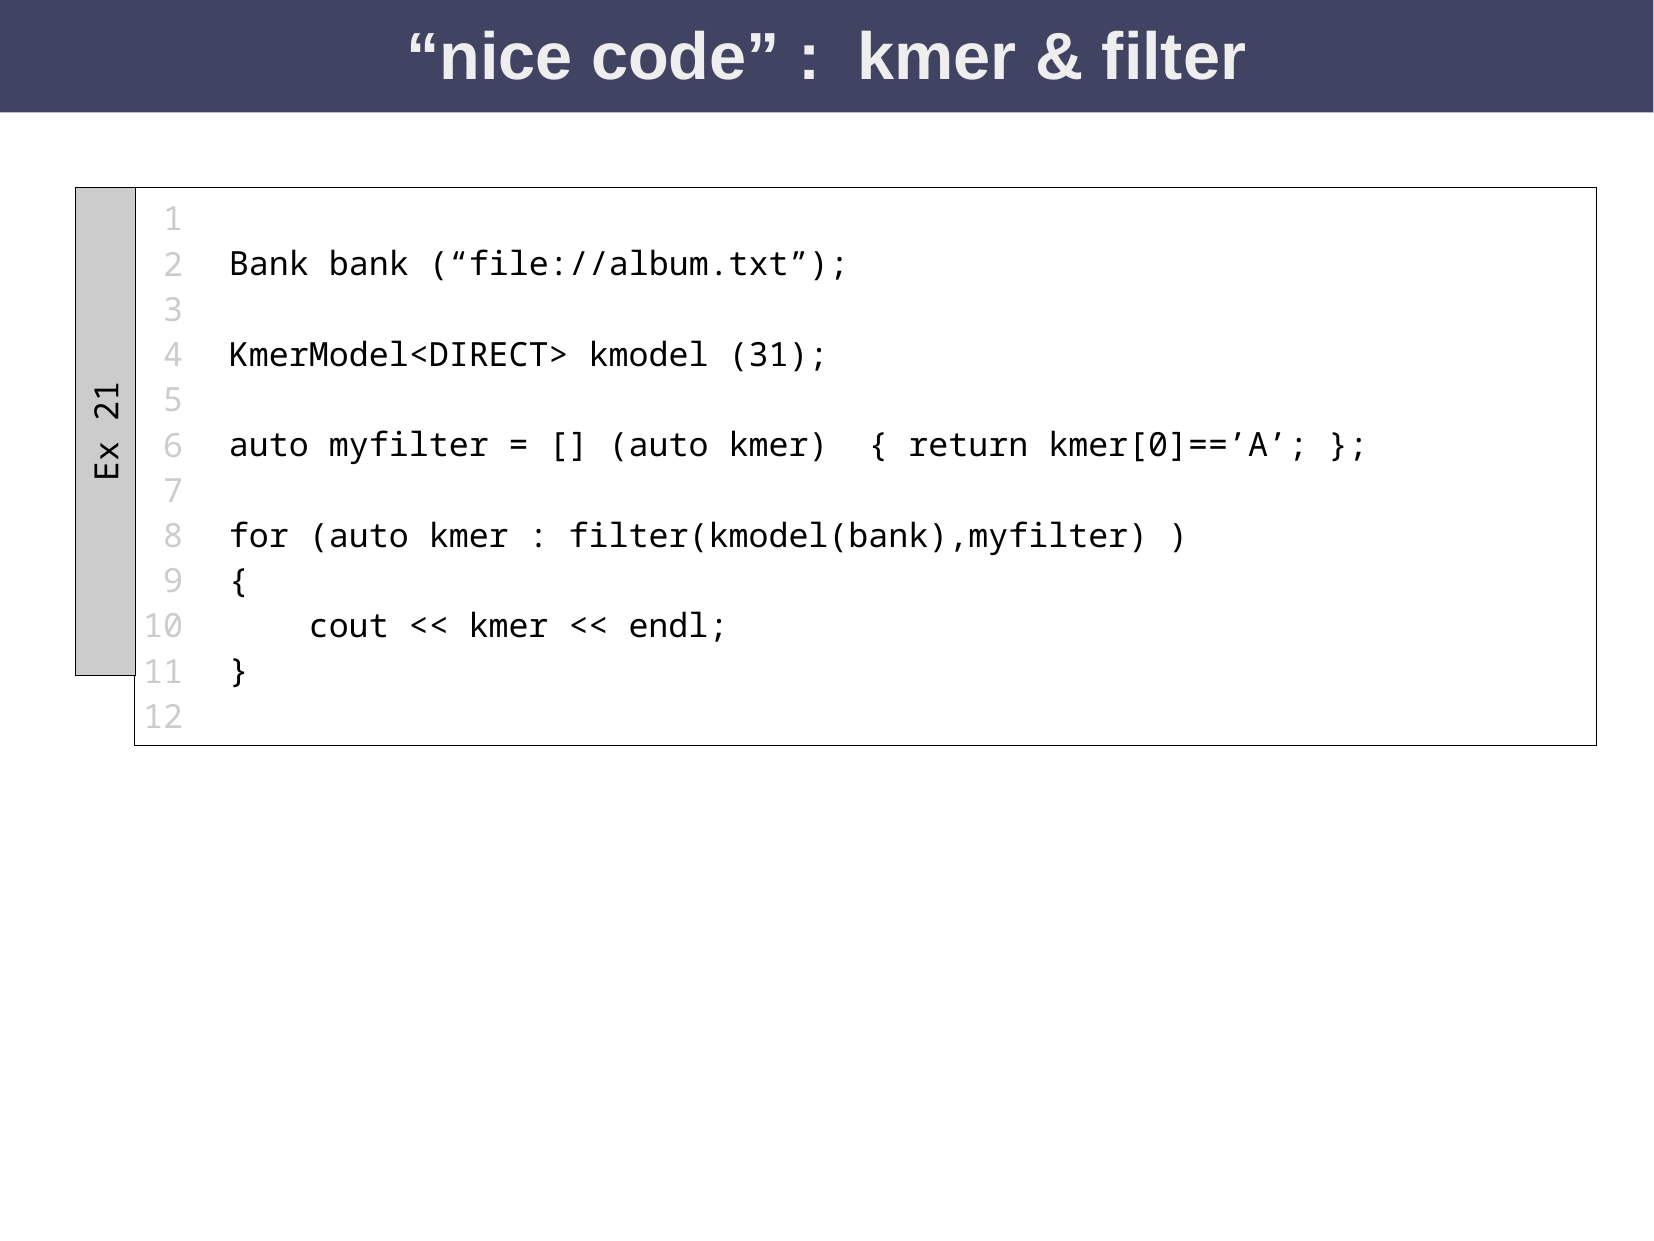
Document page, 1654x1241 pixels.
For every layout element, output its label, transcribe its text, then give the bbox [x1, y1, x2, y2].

text_box “nice code” : kmer & filter [0, 0, 1654, 113]
text_box Bank bank (“file://album.txt”); KmerModel<DIRECT> kmodel (31); auto myfilter = [] (auto kmer) { return kmer[0]==’A’; }; for (auto kmer : filter(kmodel(bank),myfilter) ) { cout << kmer << endl; } [204, 187, 1597, 676]
text_box 1 2 3 4 5 6 7 8 9 10 11 12 [128, 187, 204, 676]
text_box Ex 21 [75, 187, 128, 676]
